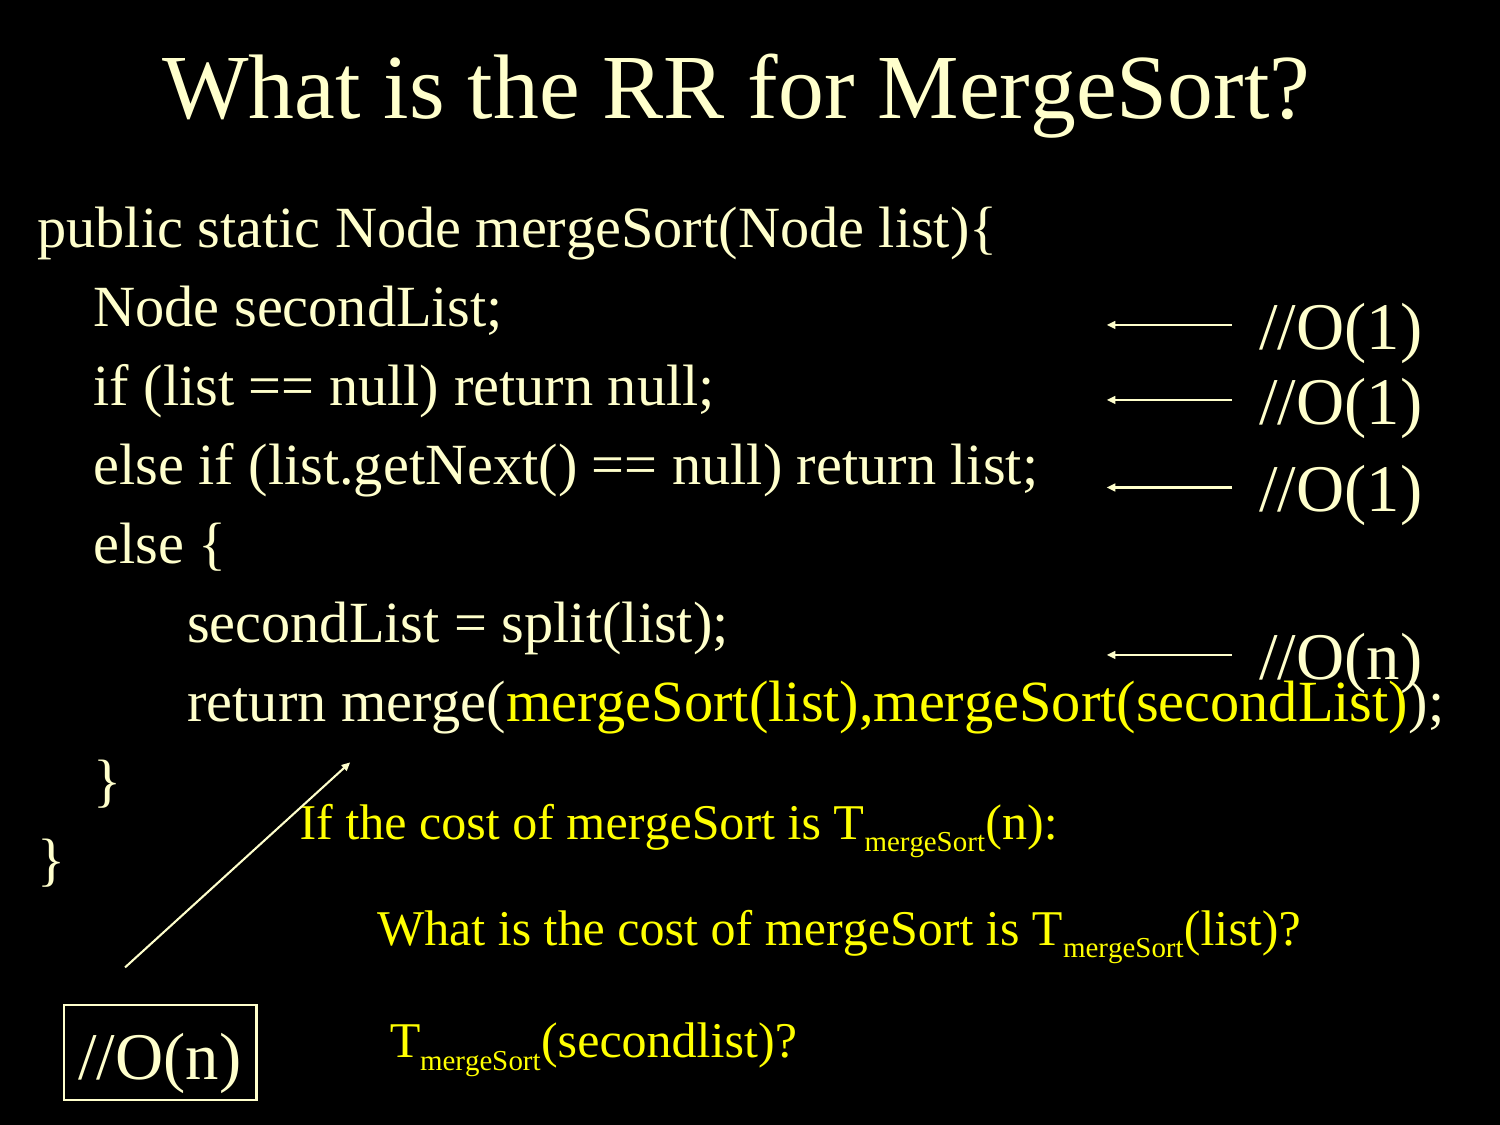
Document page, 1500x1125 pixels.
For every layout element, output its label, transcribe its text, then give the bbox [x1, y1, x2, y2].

title What is the RR for MergeSort? [8, 28, 1467, 147]
text_box //O(n) [1244, 604, 1438, 701]
text_box //O(1) [1244, 349, 1438, 437]
list public static Node mergeSort(Node list){ Node secondList; if (list == null) return null; else if (list.getNext() == null) return list; else { secondList = split(list); return merge(mergeSort(list),mergeSort(secondList)); } } [22, 187, 1482, 1026]
text_box If the cost of mergeSort is TmergeSort(n): [284, 781, 327, 820]
text_box TmergeSort(secondlist)? [374, 999, 1440, 1084]
text_box //O(1) [1244, 437, 1438, 533]
text_box What is the cost of mergeSort is TmergeSort(list)? [362, 887, 1427, 972]
text_box If the cost of mergeSort is TmergeSort(n): [284, 781, 1350, 866]
text_box //O(1) [1244, 274, 1438, 349]
text_box //O(1) [1306, 307, 1335, 347]
text_box //O(n) [63, 1004, 257, 1101]
